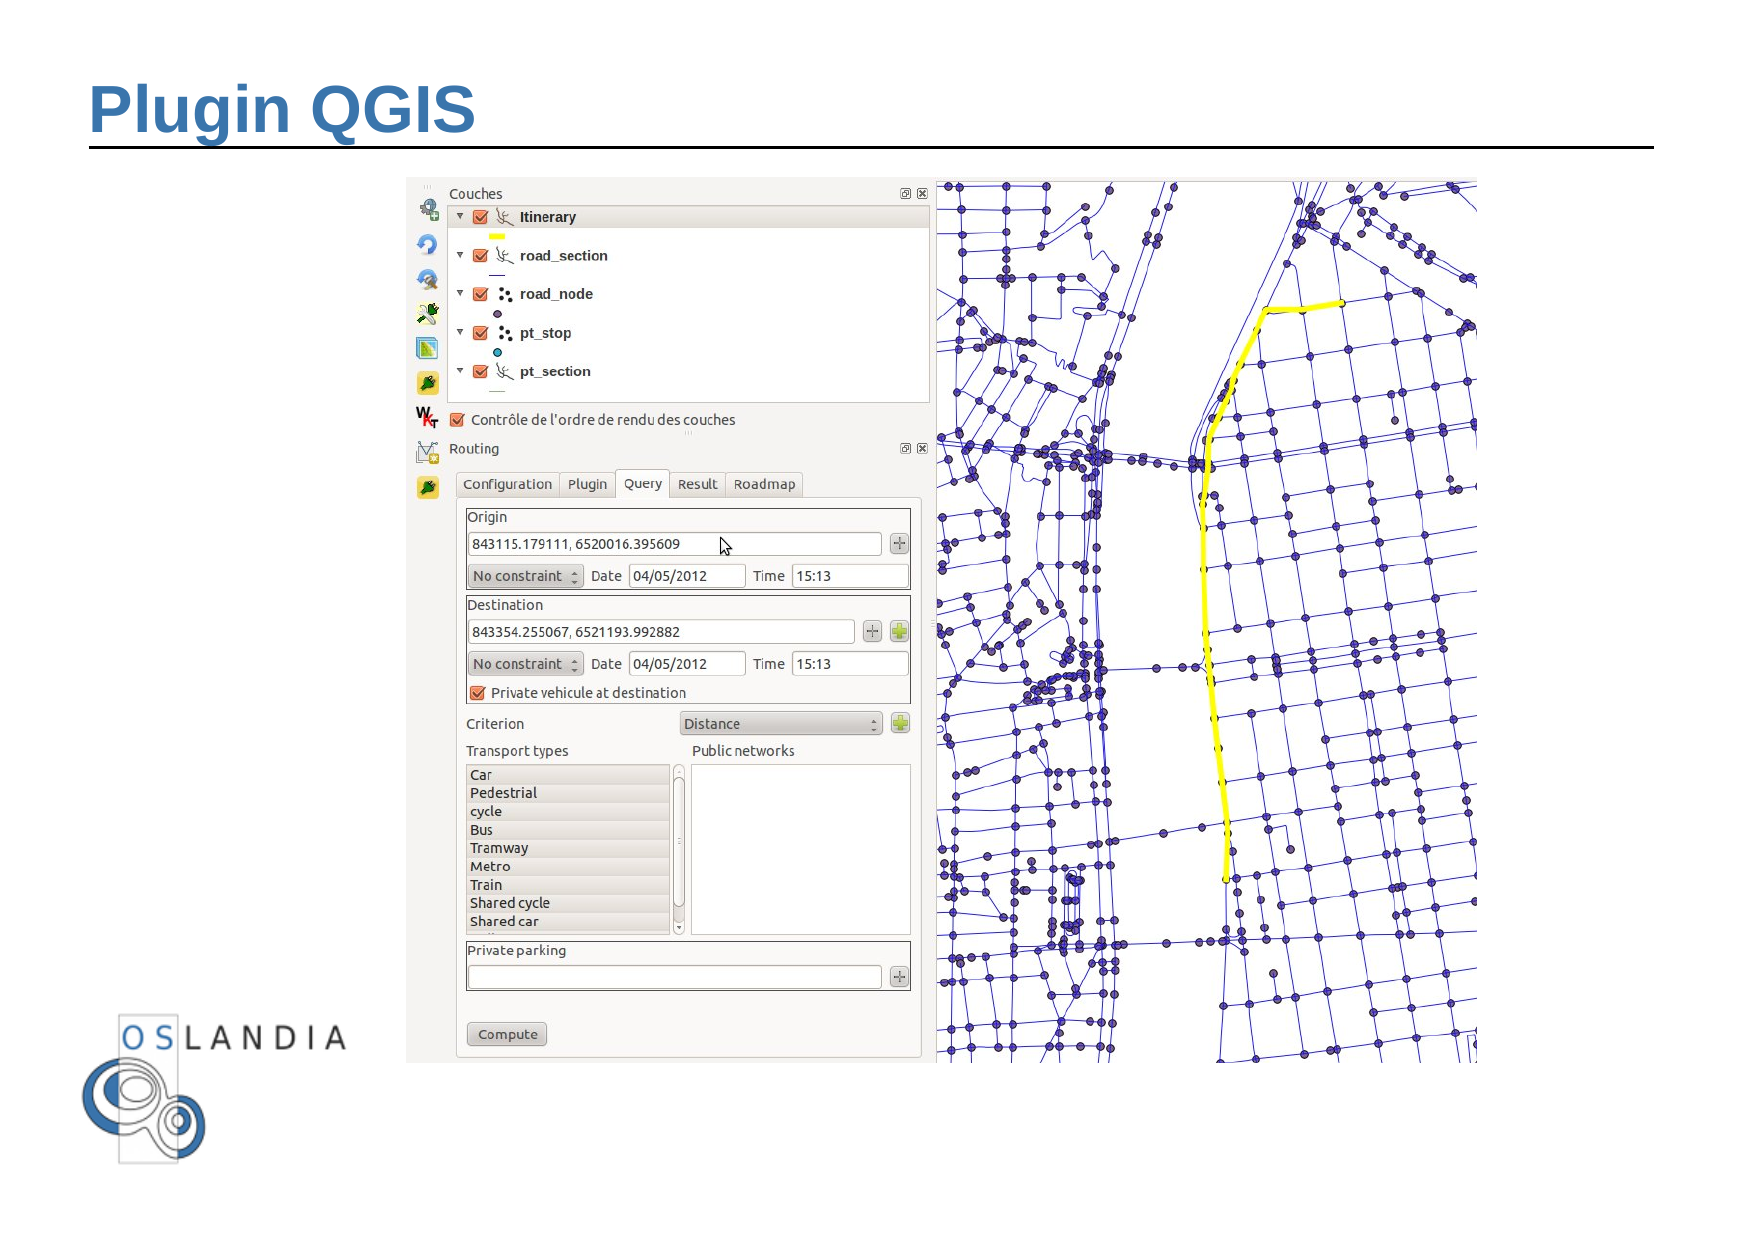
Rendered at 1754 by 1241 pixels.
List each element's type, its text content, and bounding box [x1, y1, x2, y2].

title Plugin QGIS [88, 72, 1707, 148]
picture [406, 177, 1477, 1063]
picture [76, 1003, 355, 1174]
